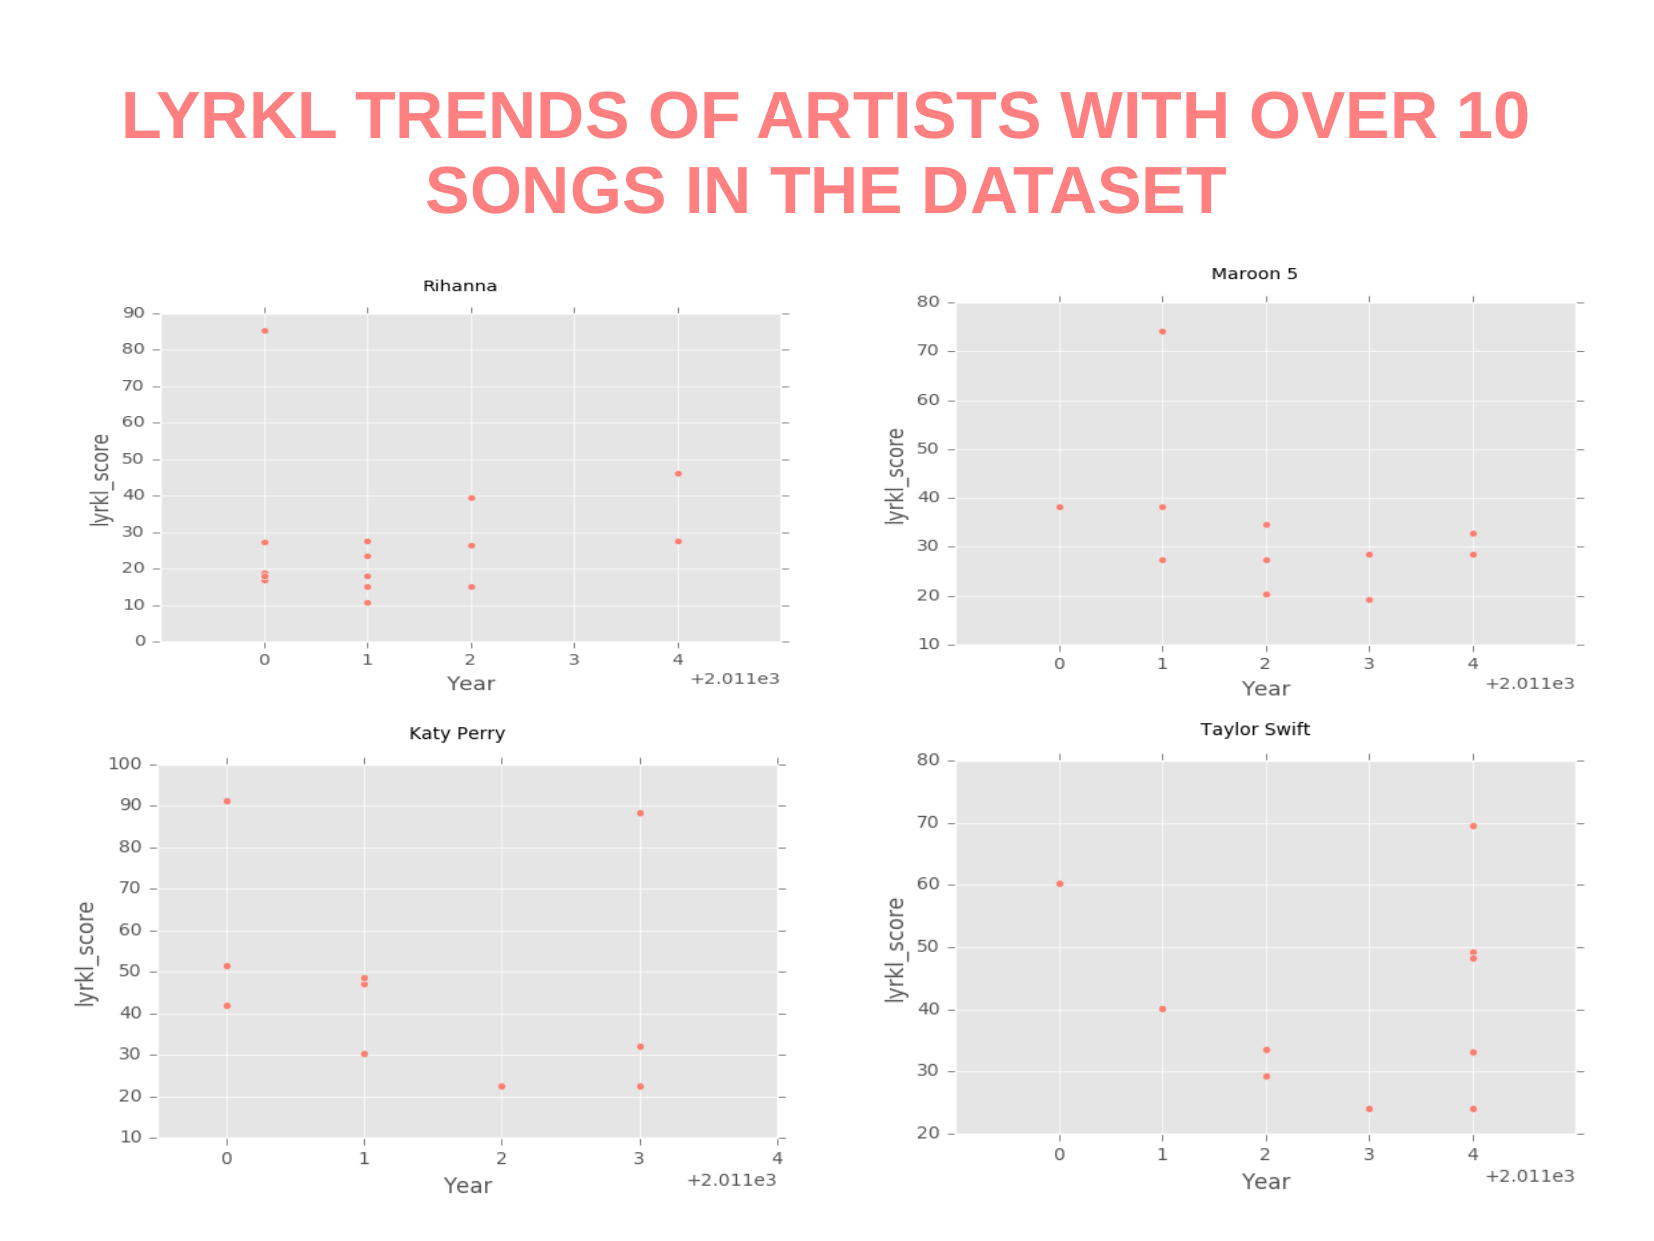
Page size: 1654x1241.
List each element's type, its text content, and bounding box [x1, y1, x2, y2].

picture [870, 256, 1589, 1206]
title LYRKL TRENDS OF ARTISTS WITH OVER 10 SONGS IN THE DATASET [82, 49, 1571, 257]
picture [75, 269, 794, 706]
picture [60, 714, 796, 1210]
